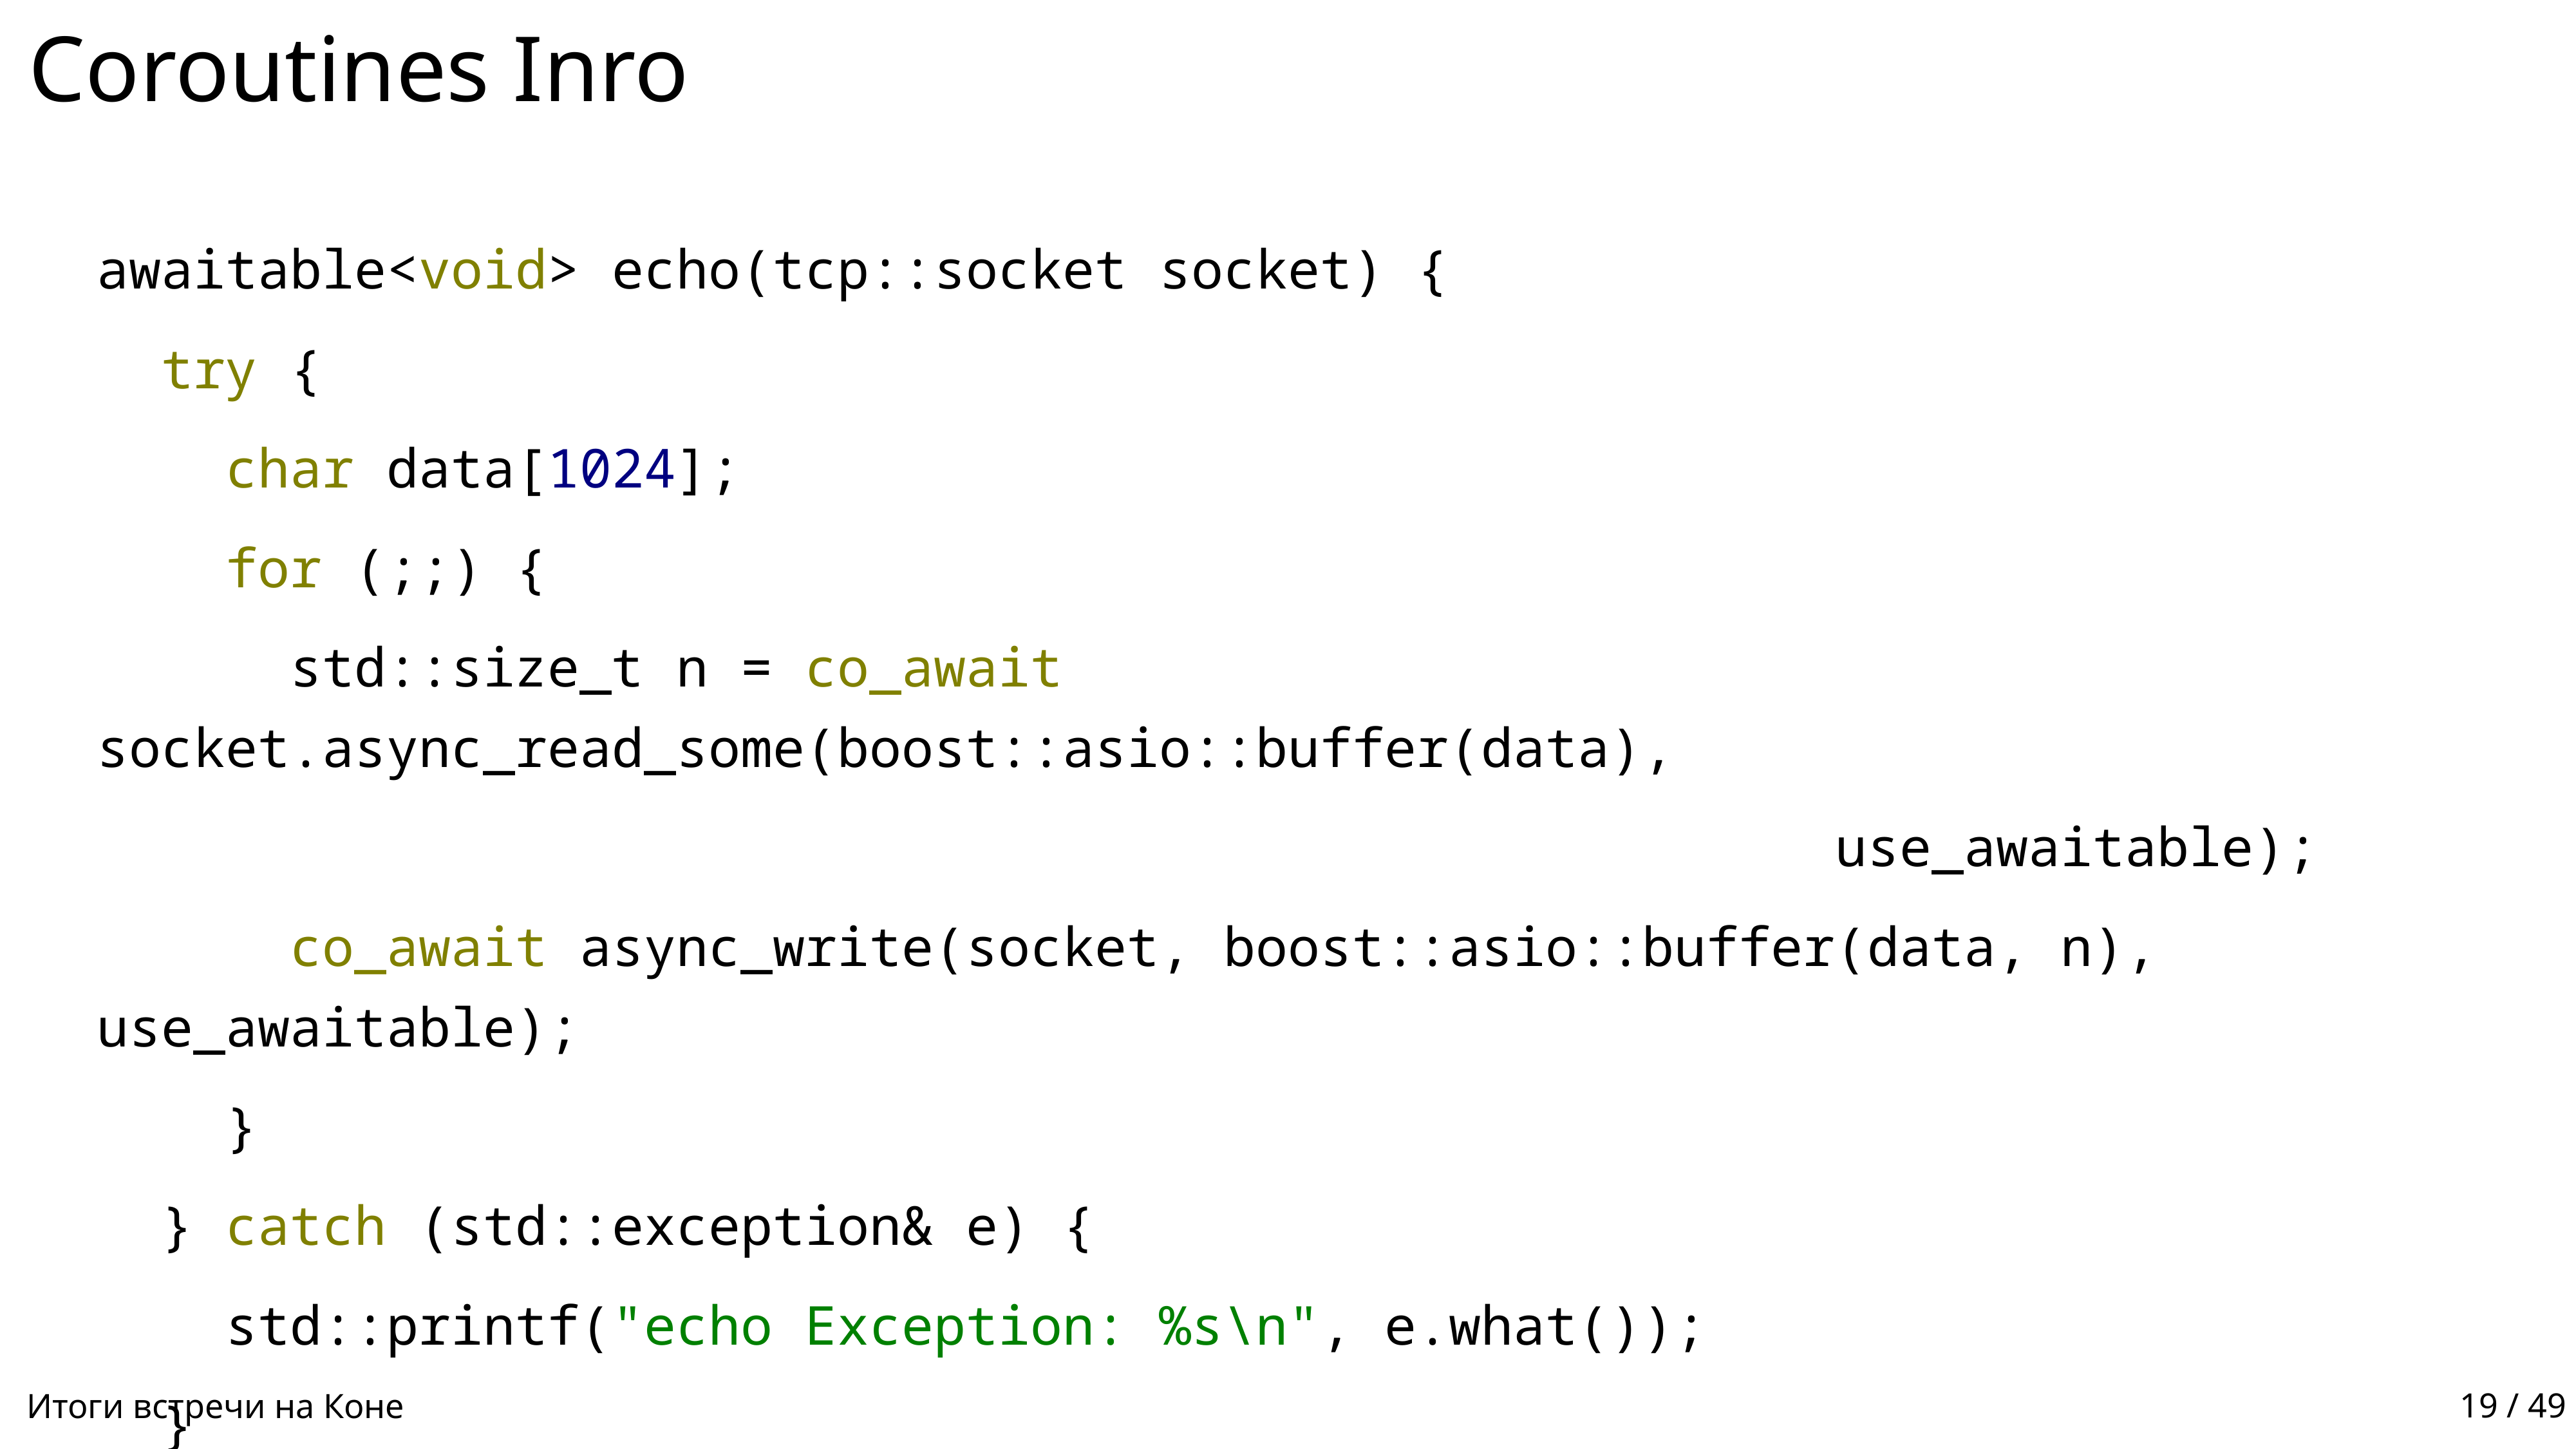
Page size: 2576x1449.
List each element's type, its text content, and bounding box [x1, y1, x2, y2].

list awaitable<void> echo(tcp::socket socket) { try { char data[1024]; for (;;) { std::size_t n = co_await socket.async_read_some(boost::asio::buffer(data), use_awaitable); co_await async_write(socket, boost::asio::buffer(data, n), use_awaitable); } } catch (std::exception& e) { std::printf("echo Exception: %s\n", e.what()); } } [87, 214, 2550, 1382]
list <number> / 49 [1479, 1376, 2576, 1431]
title Coroutines Inro [19, 19, 2550, 155]
list Итоги встречи на Коне [17, 1376, 1114, 1431]
